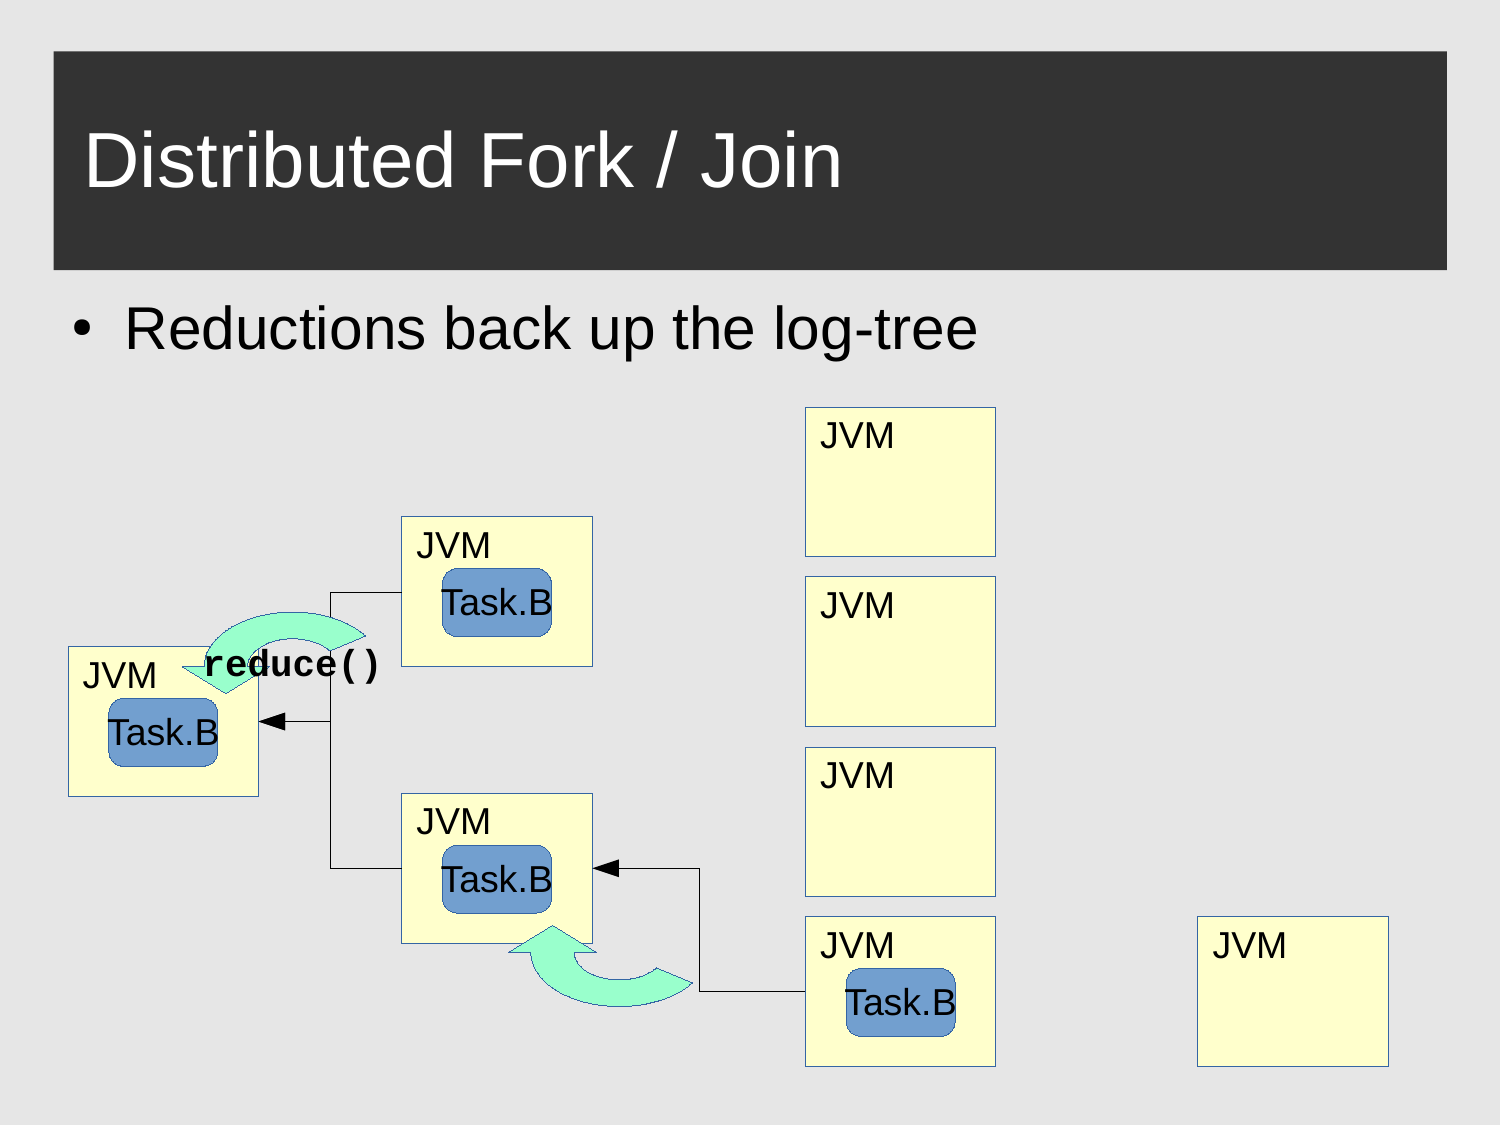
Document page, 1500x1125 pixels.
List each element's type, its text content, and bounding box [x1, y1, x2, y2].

text_box Task.B [442, 845, 552, 914]
text_box [401, 516, 593, 667]
text_box JVM [68, 646, 205, 704]
text_box [805, 576, 996, 727]
text_box JVM [805, 576, 942, 634]
text_box [805, 916, 996, 1067]
text_box [401, 793, 693, 1007]
text_box [805, 747, 996, 897]
list Reductions back up the log-tree [53, 294, 1447, 422]
text_box JVM [1197, 916, 1334, 974]
text_box [68, 676, 259, 797]
text_box JVM [805, 407, 942, 464]
text_box Task.B [108, 698, 218, 767]
text_box [805, 407, 996, 557]
text_box [1197, 916, 1389, 1067]
text_box JVM [401, 516, 538, 574]
text_box [250, 649, 259, 659]
text_box JVM [401, 793, 538, 851]
title Distributed Fork / Join [53, 51, 1447, 271]
text_box Task.B [846, 968, 956, 1037]
text_box Task.B [442, 568, 552, 637]
text_box JVM [805, 916, 942, 974]
text_box JVM [805, 747, 942, 805]
text_box reduce() [182, 612, 366, 694]
text_box [205, 646, 210, 655]
